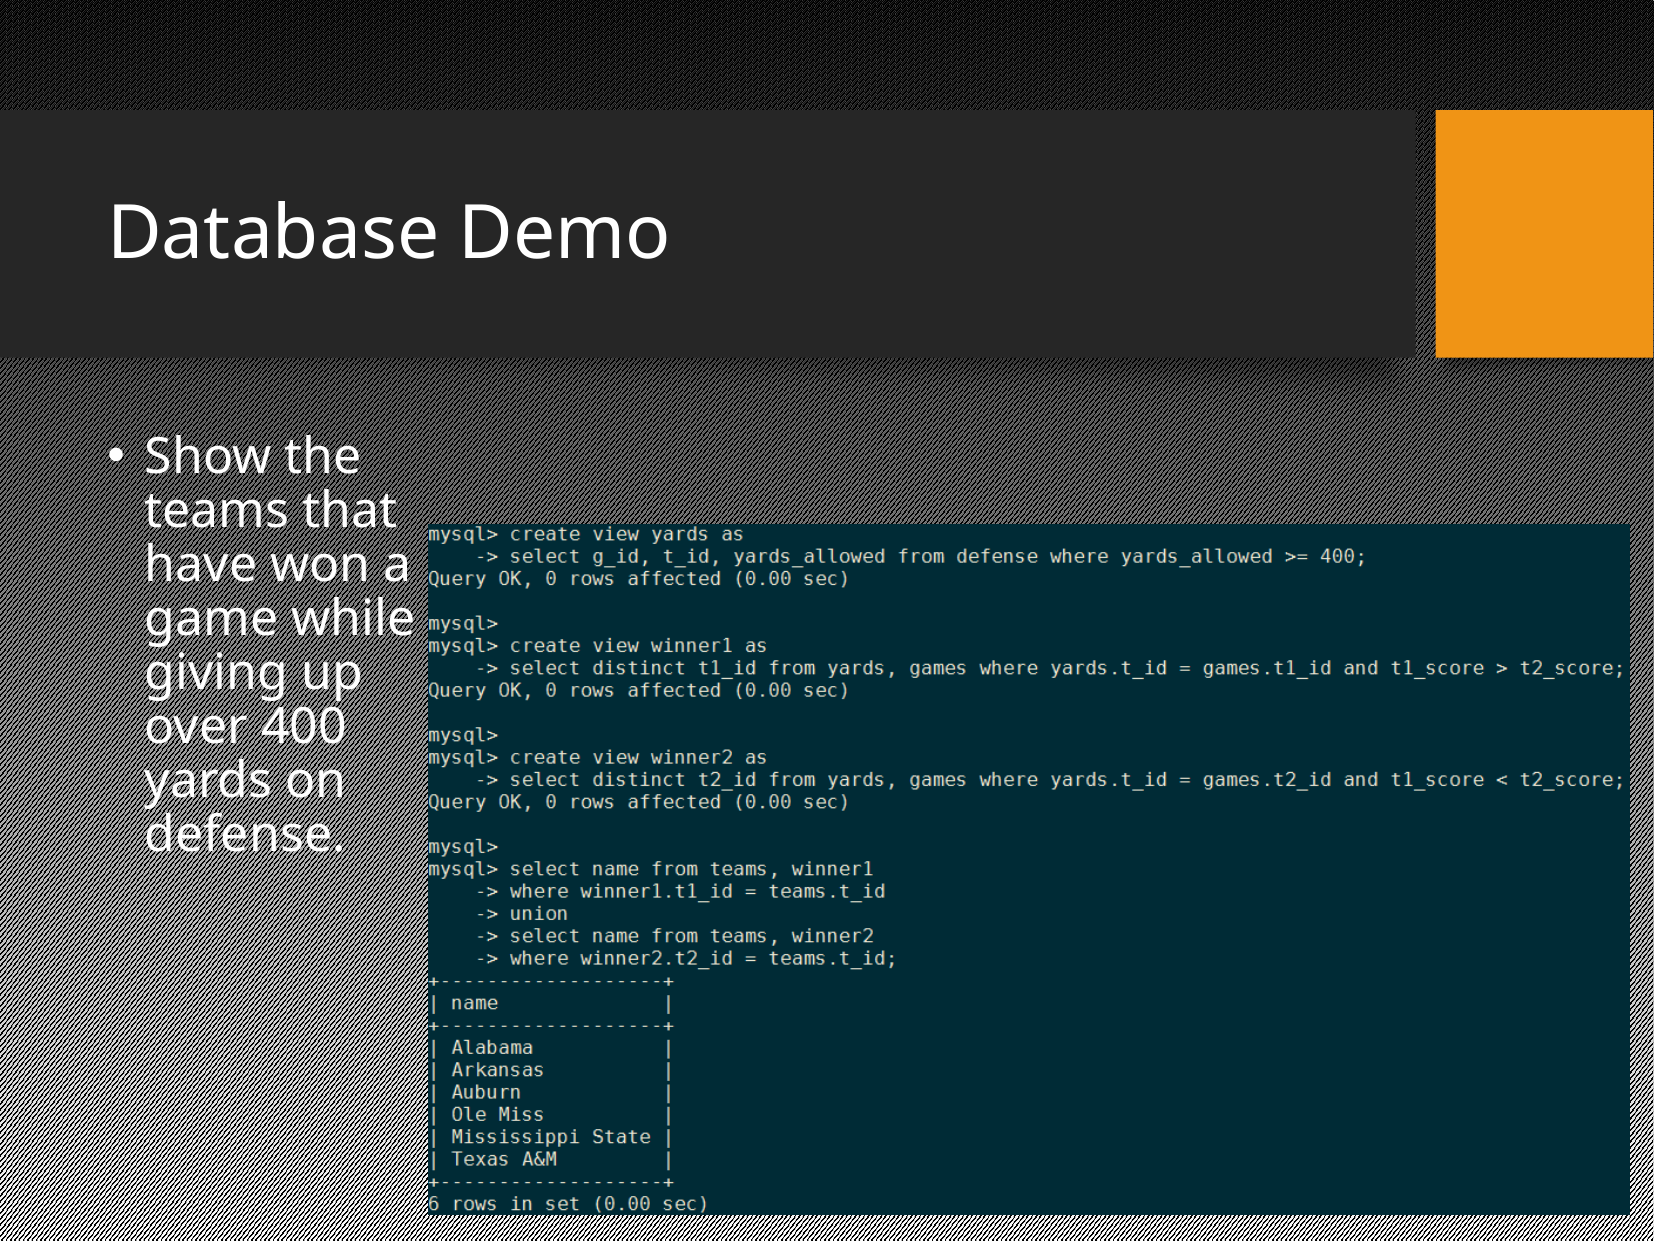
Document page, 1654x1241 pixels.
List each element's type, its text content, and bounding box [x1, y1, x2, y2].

title Database Demo [92, 136, 1397, 332]
list Show the teams that have won a game while giving up over 400 yards on defense. [92, 422, 467, 1074]
picture [0, 0, 1654, 1241]
